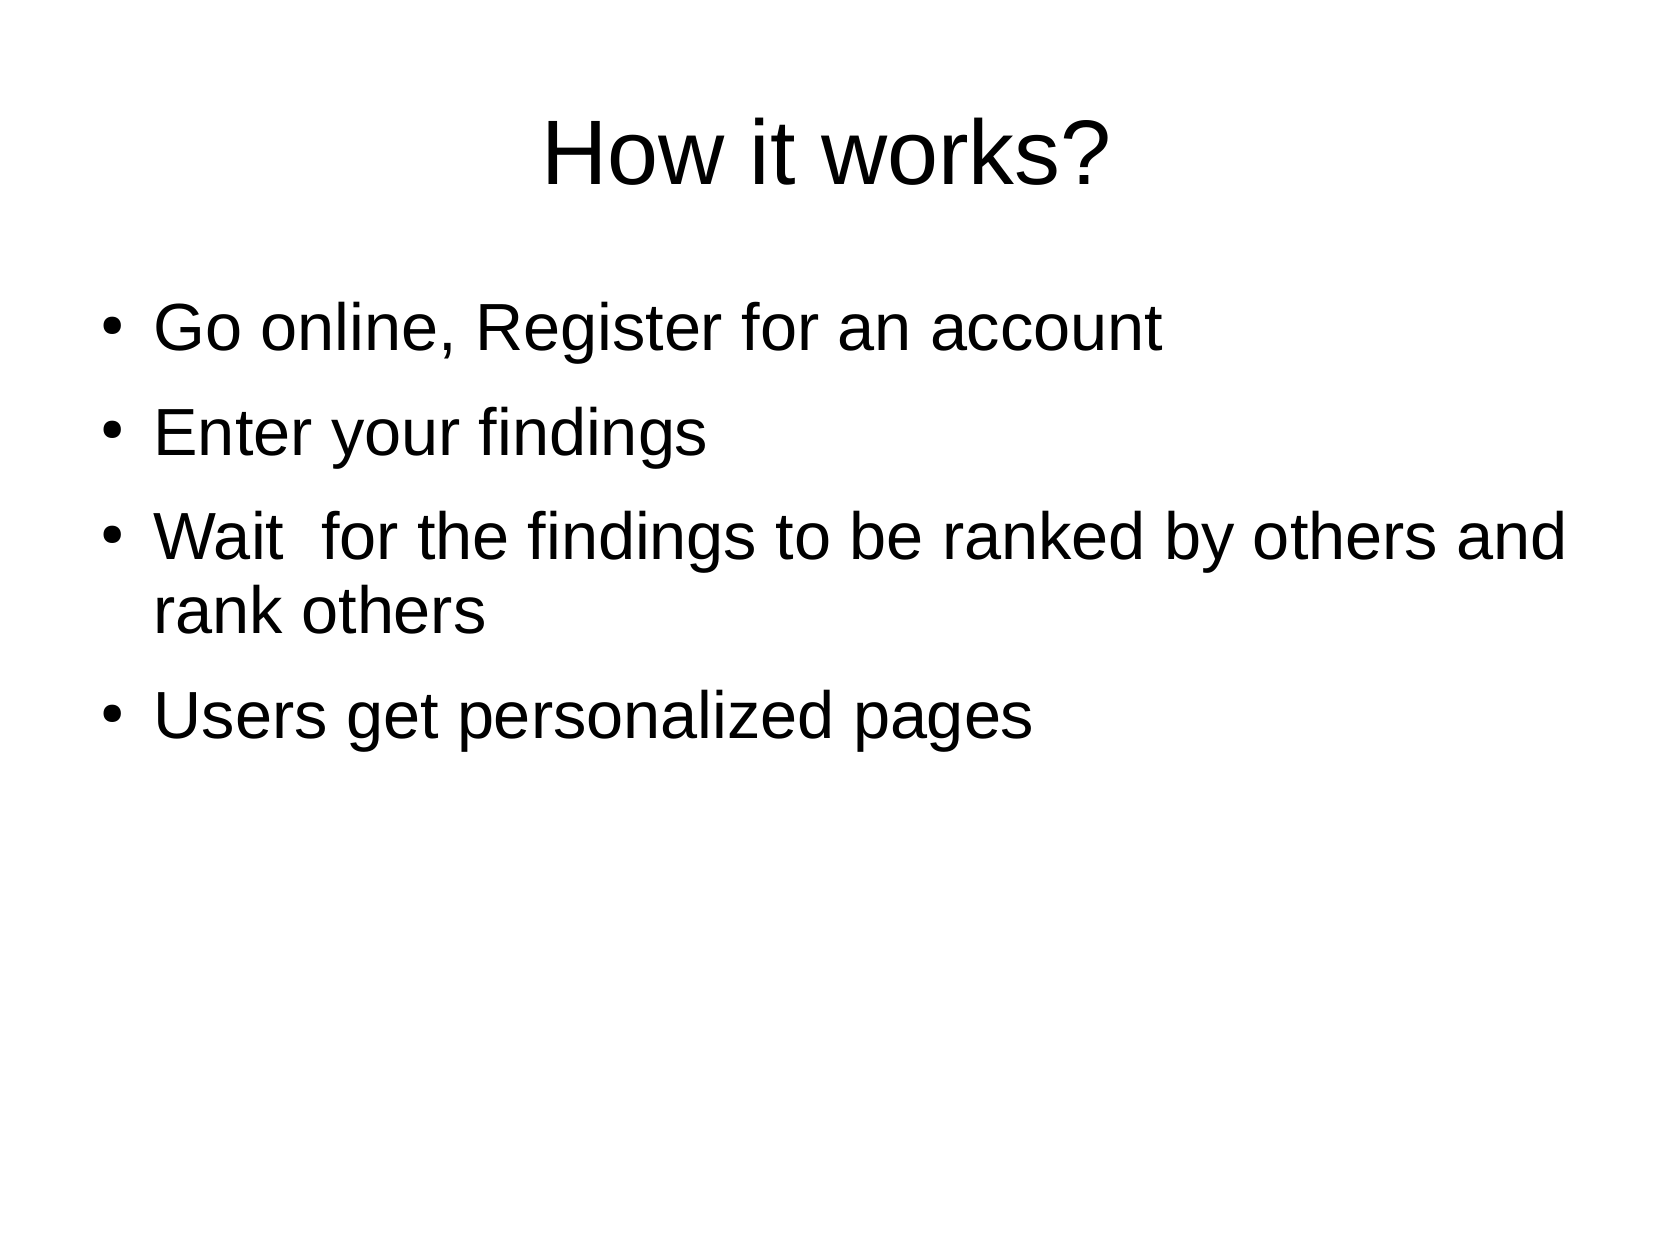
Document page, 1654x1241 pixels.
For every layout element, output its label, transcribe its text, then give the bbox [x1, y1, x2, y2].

list Go online, Register for an account Enter your findings Wait for the findings to be ranked by others and rank others Users get personalized pages [82, 290, 1571, 1109]
title How it works? [82, 49, 1571, 257]
